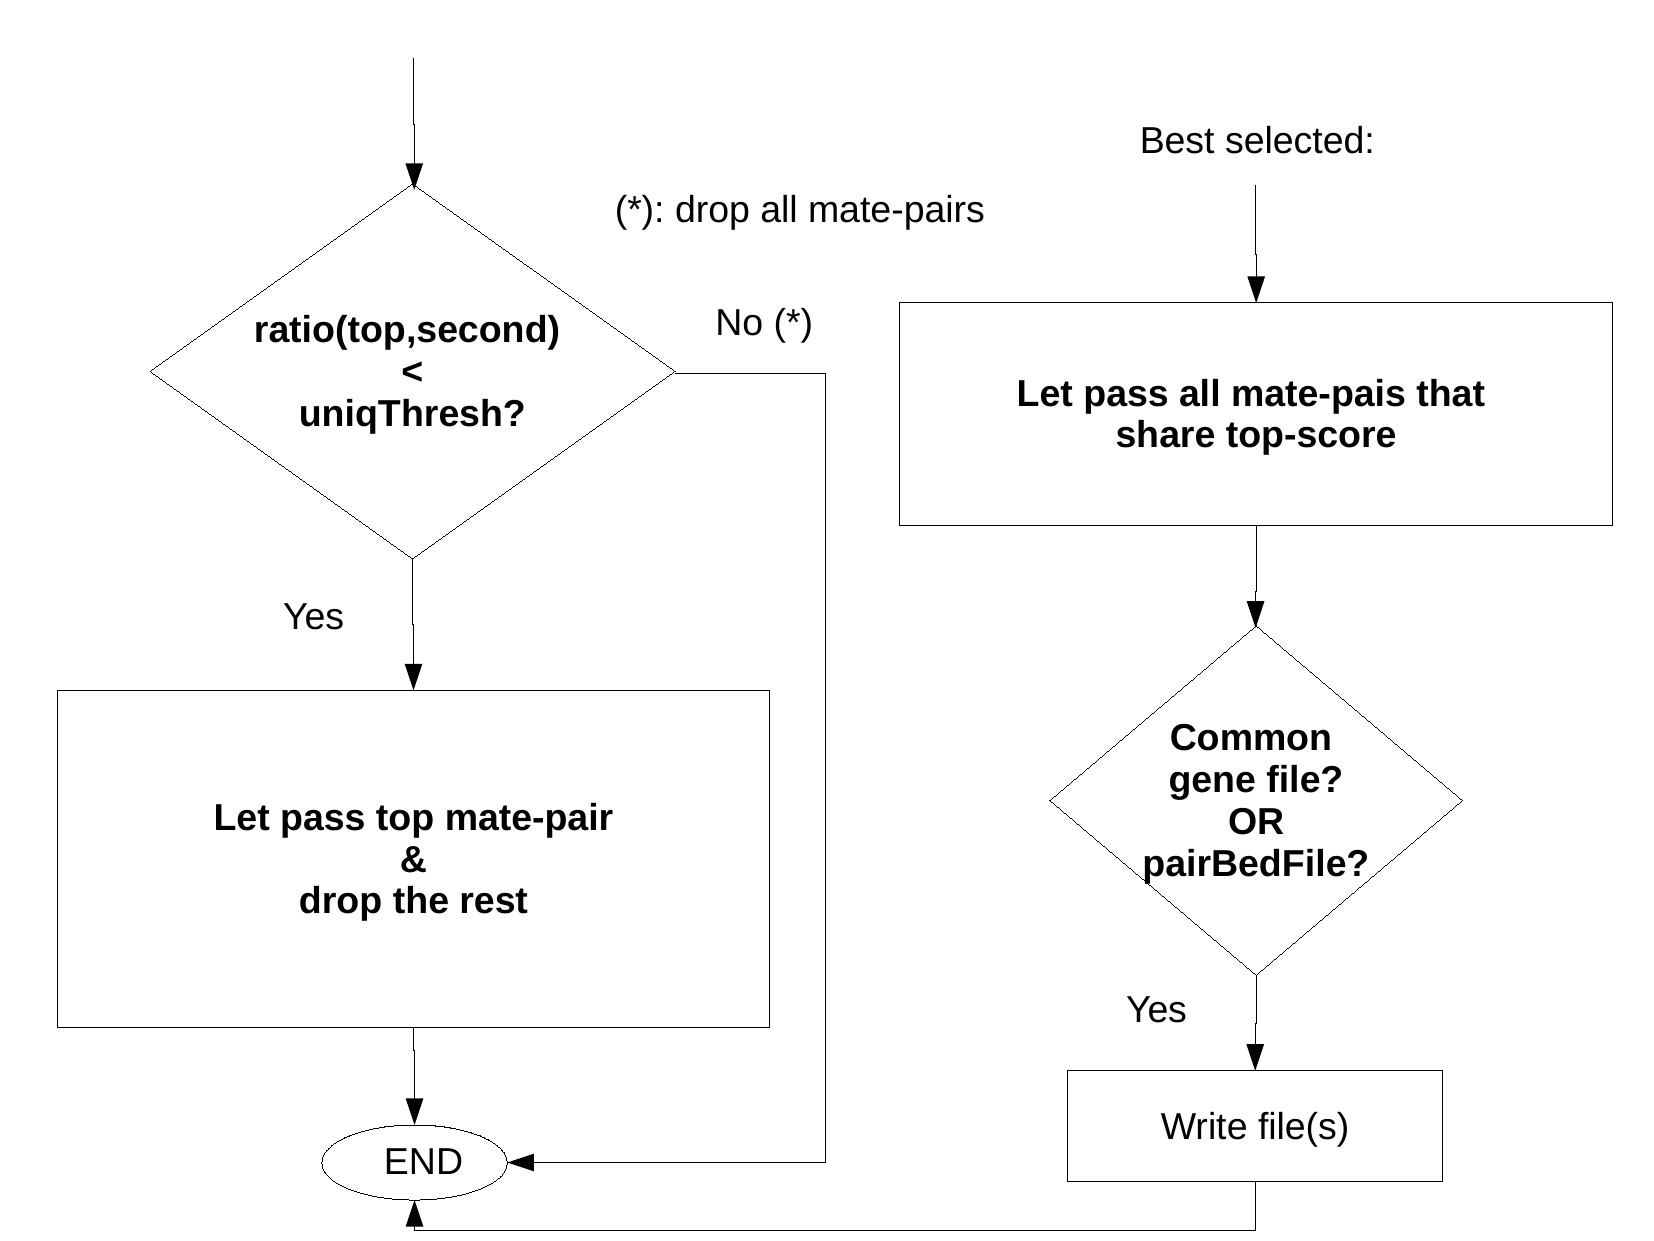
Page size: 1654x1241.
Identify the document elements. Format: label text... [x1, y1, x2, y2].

text_box Yes [1111, 980, 1224, 1038]
text_box No (*) [700, 294, 863, 351]
text_box ratio(top,second) < uniqThresh? [150, 184, 676, 559]
text_box Best selected: [1125, 112, 1390, 170]
text_box Common gene file? OR pairBedFile? [1049, 625, 1463, 975]
text_box Let pass all mate-pais that share top-score [899, 302, 1613, 526]
text_box Write file(s) [1067, 1070, 1443, 1182]
text_box Let pass top mate-pair & drop the rest [57, 690, 770, 1028]
text_box (*): drop all mate-pairs [600, 181, 1051, 239]
text_box END [369, 1132, 478, 1190]
text_box Yes [268, 588, 381, 646]
